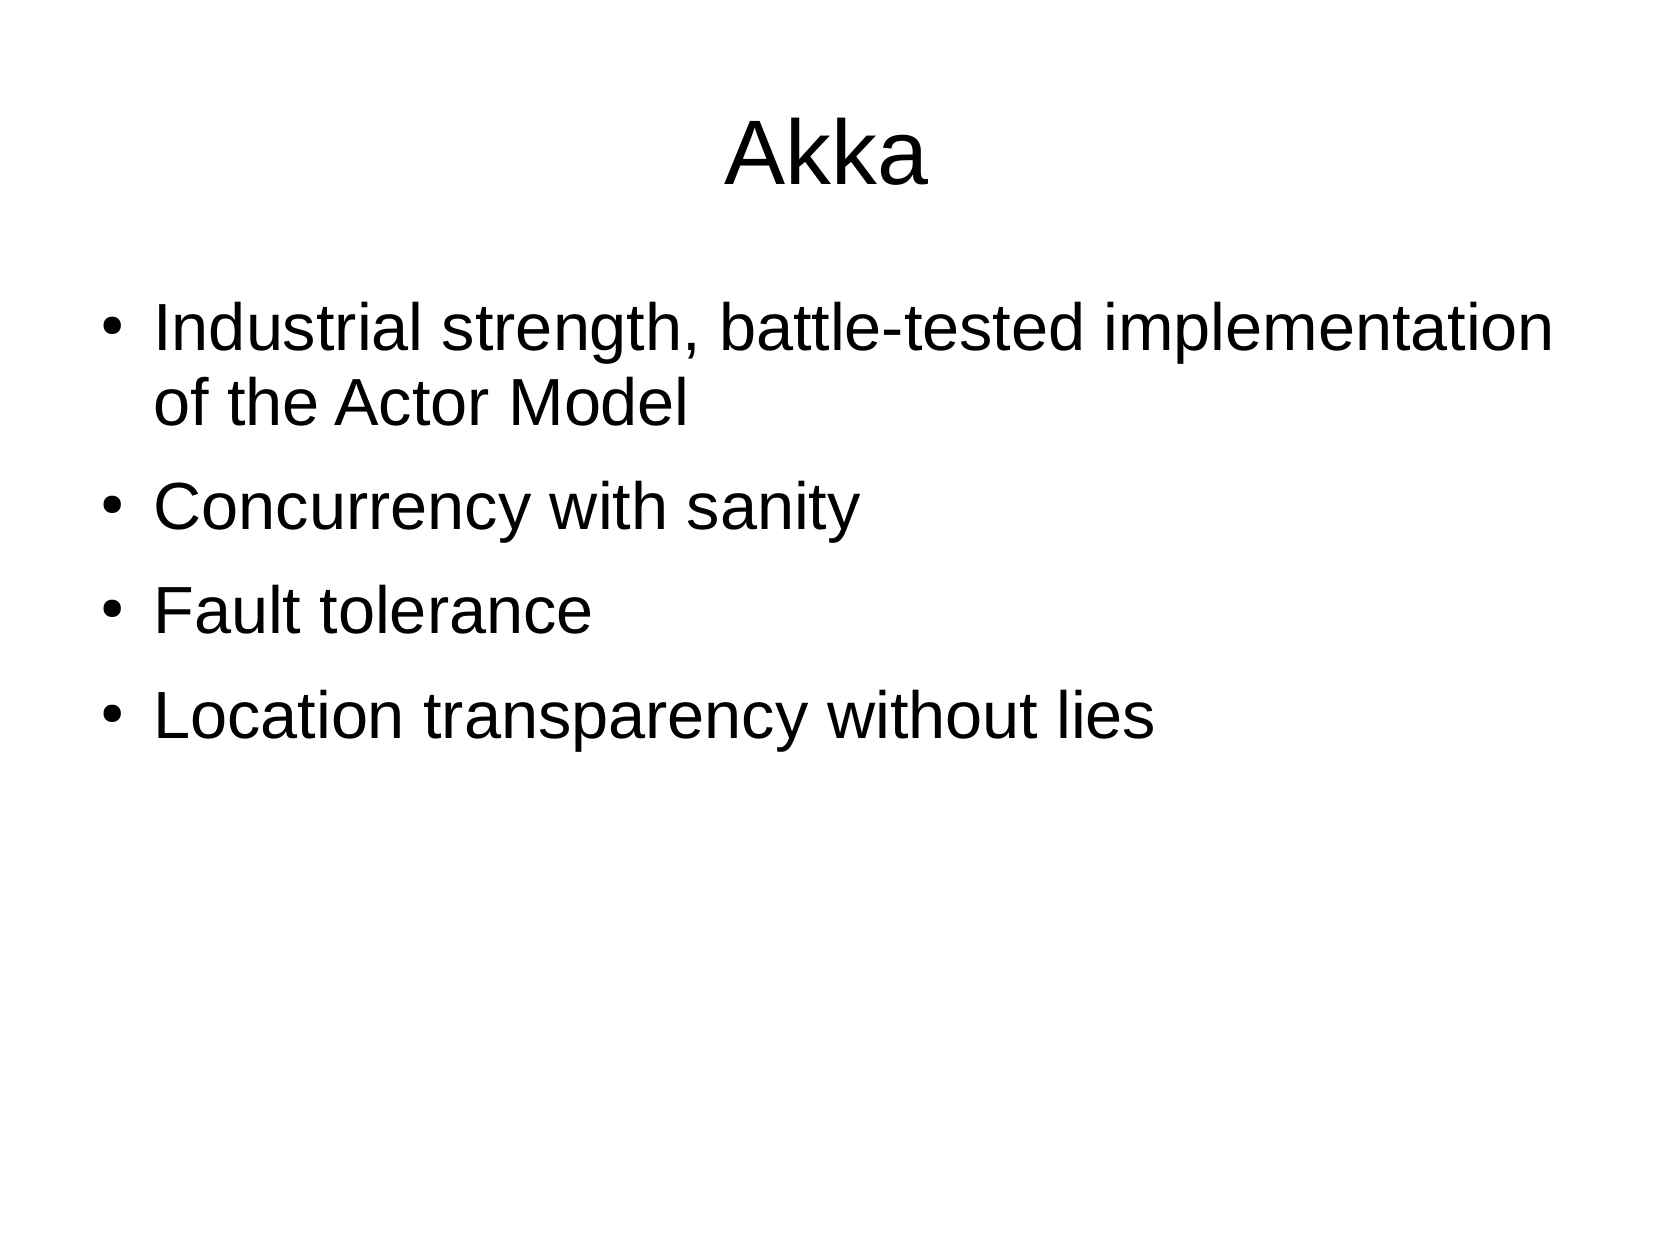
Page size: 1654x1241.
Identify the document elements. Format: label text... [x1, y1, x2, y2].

list Industrial strength, battle-tested implementation of the Actor Model Concurrency with sanity Fault tolerance Location transparency without lies [82, 290, 1571, 1010]
title Akka [82, 49, 1571, 257]
